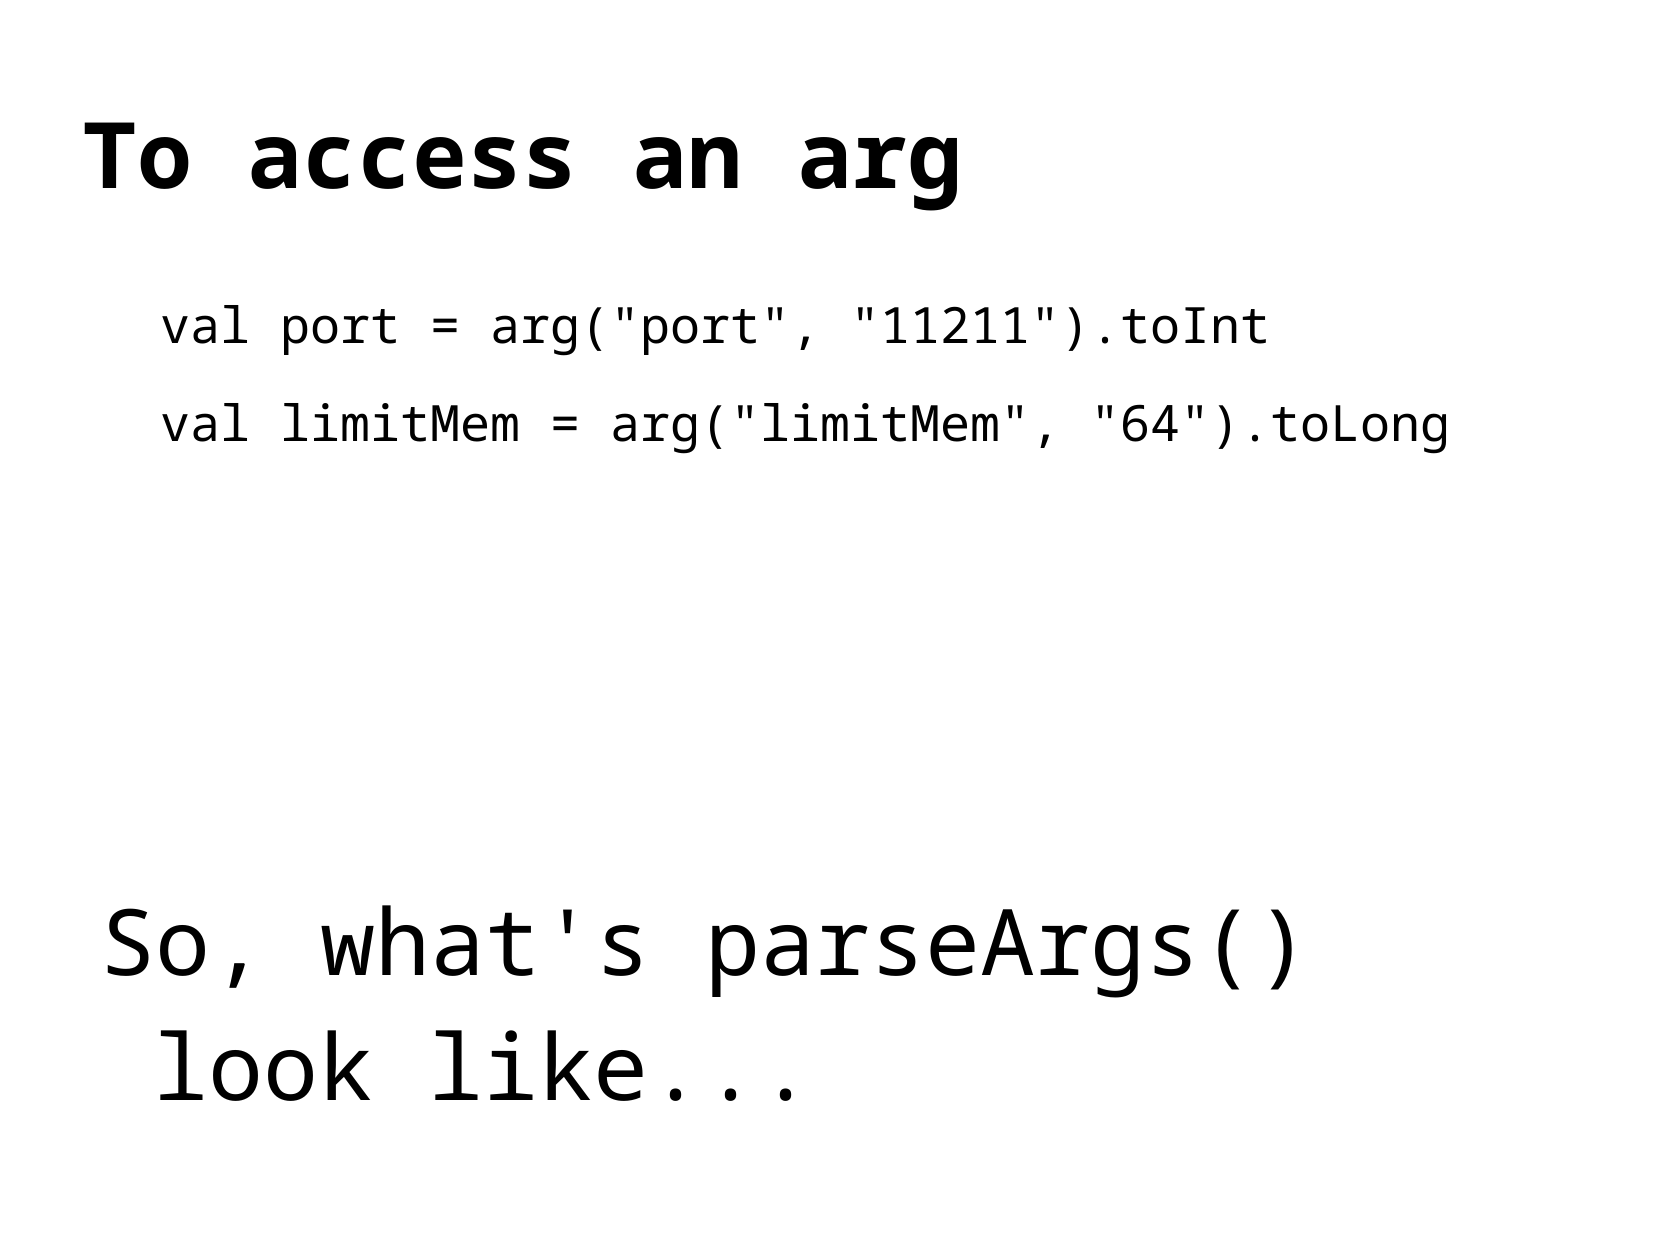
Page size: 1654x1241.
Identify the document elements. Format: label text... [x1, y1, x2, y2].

list val port = arg("port", "11211").toInt val limitMem = arg("limitMem", "64").toLong So, what's parseArgs() look like... [82, 290, 1571, 1094]
title To access an arg [82, 56, 1571, 250]
